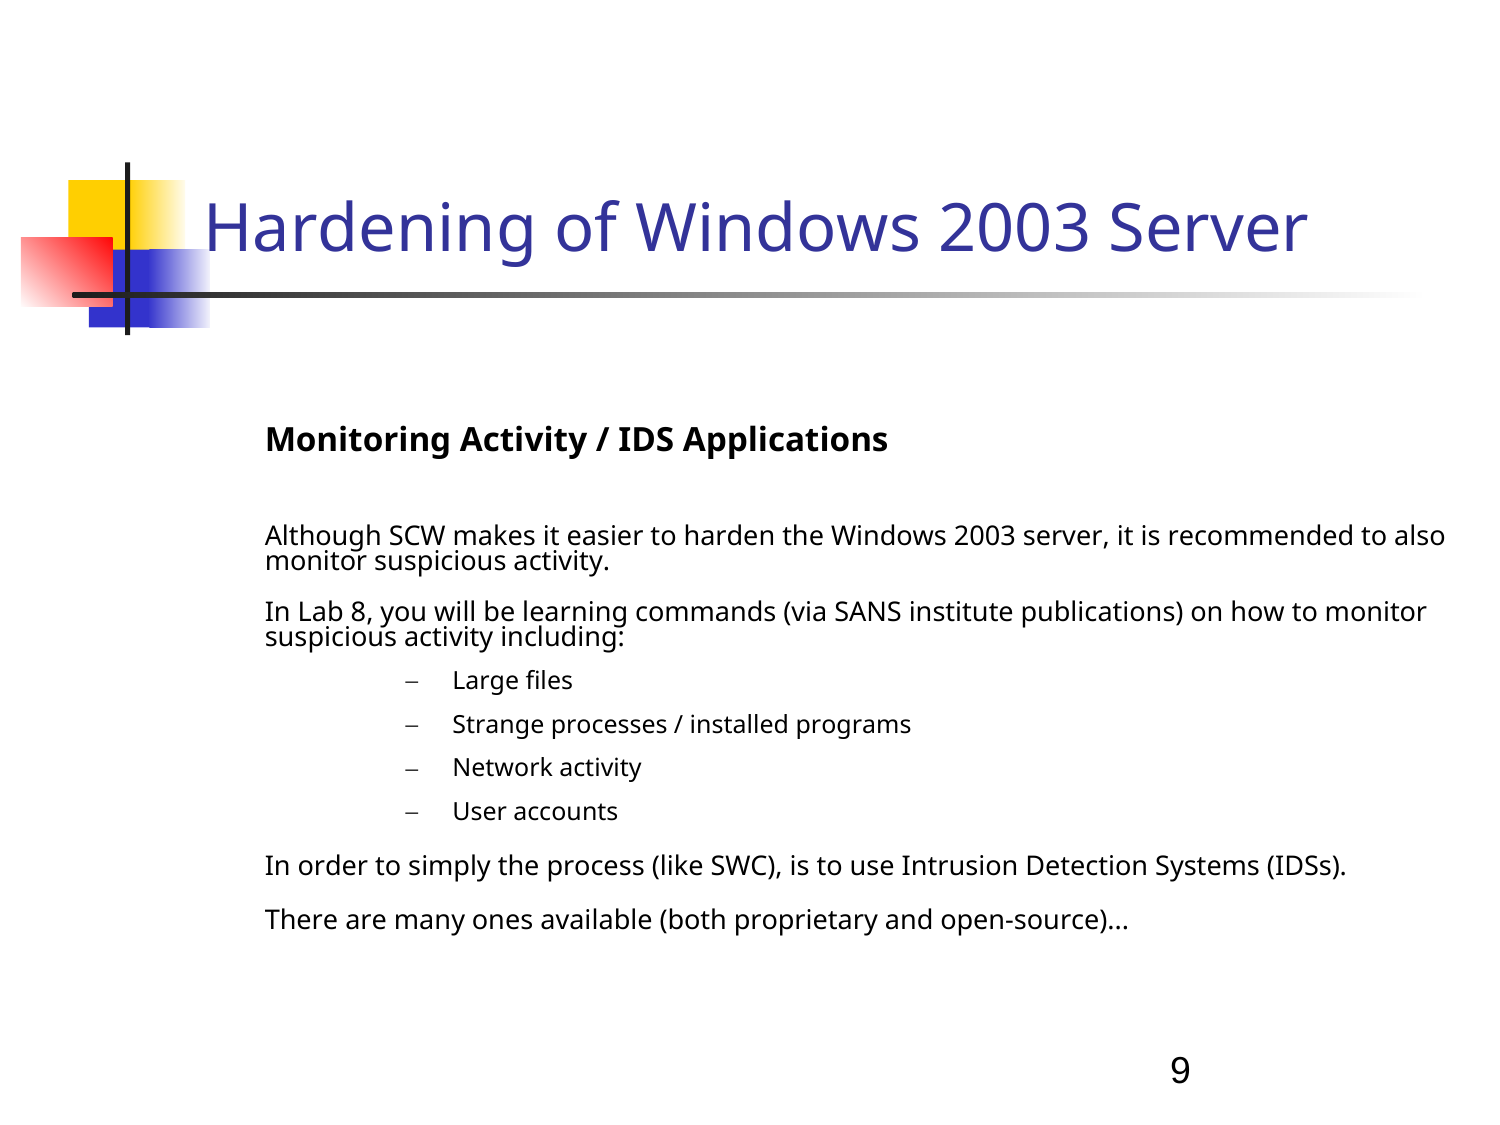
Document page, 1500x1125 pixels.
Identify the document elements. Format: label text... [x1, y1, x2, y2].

list Monitoring Activity / IDS Applications Although SCW makes it easier to harden the Windows 2003 server, it is recommended to also monitor suspicious activity. In Lab 8, you will be learning commands (via SANS institute publications) on how to monitor suspicious activity including: Large files Strange processes / installed programs Network activity User accounts In order to simply the process (like SWC), is to use Intrusion Detection Systems (IDSs). There are many ones available (both proprietary and open-source)... [193, 331, 1469, 1007]
title Hardening of Windows 2003 Server [188, 35, 1468, 276]
